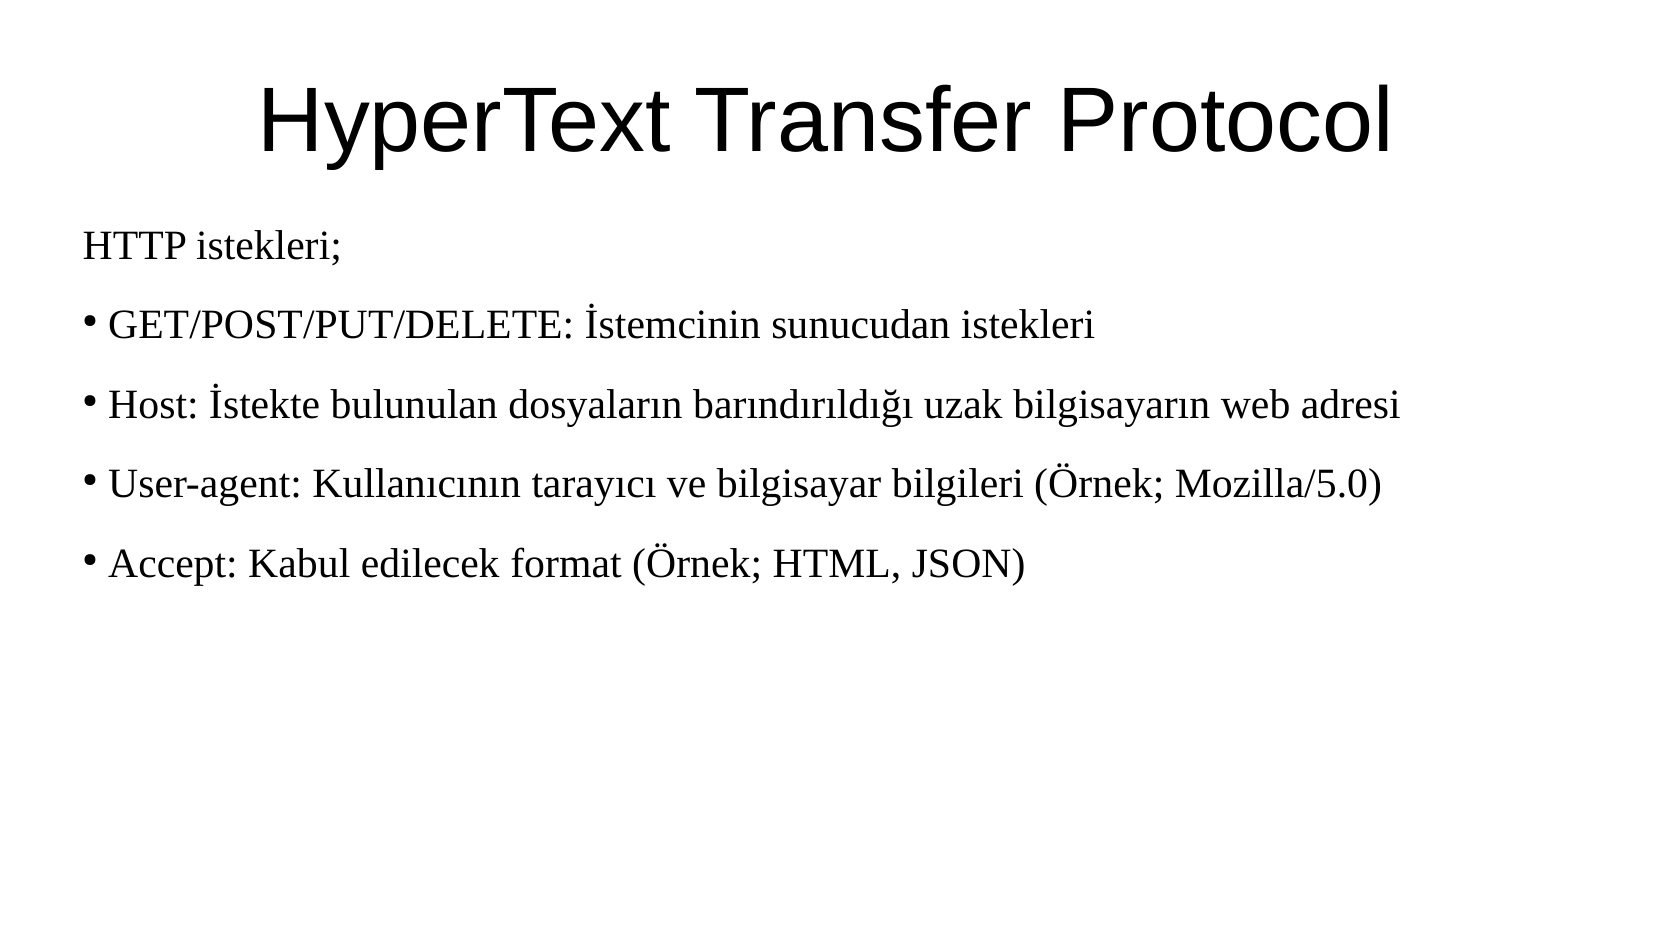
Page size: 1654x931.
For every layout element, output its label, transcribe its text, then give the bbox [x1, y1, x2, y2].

list HTTP istekleri; GET/POST/PUT/DELETE: İstemcinin sunucudan istekleri Host: İstekte bulunulan dosyaların barındırıldığı uzak bilgisayarın web adresi User-agent: Kullanıcının tarayıcı ve bilgisayar bilgileri (Örnek; Mozilla/5.0) Accept: Kabul edilecek format (Örnek; HTML, JSON) [82, 217, 1571, 758]
title HyperText Transfer Protocol [82, 37, 1571, 193]
